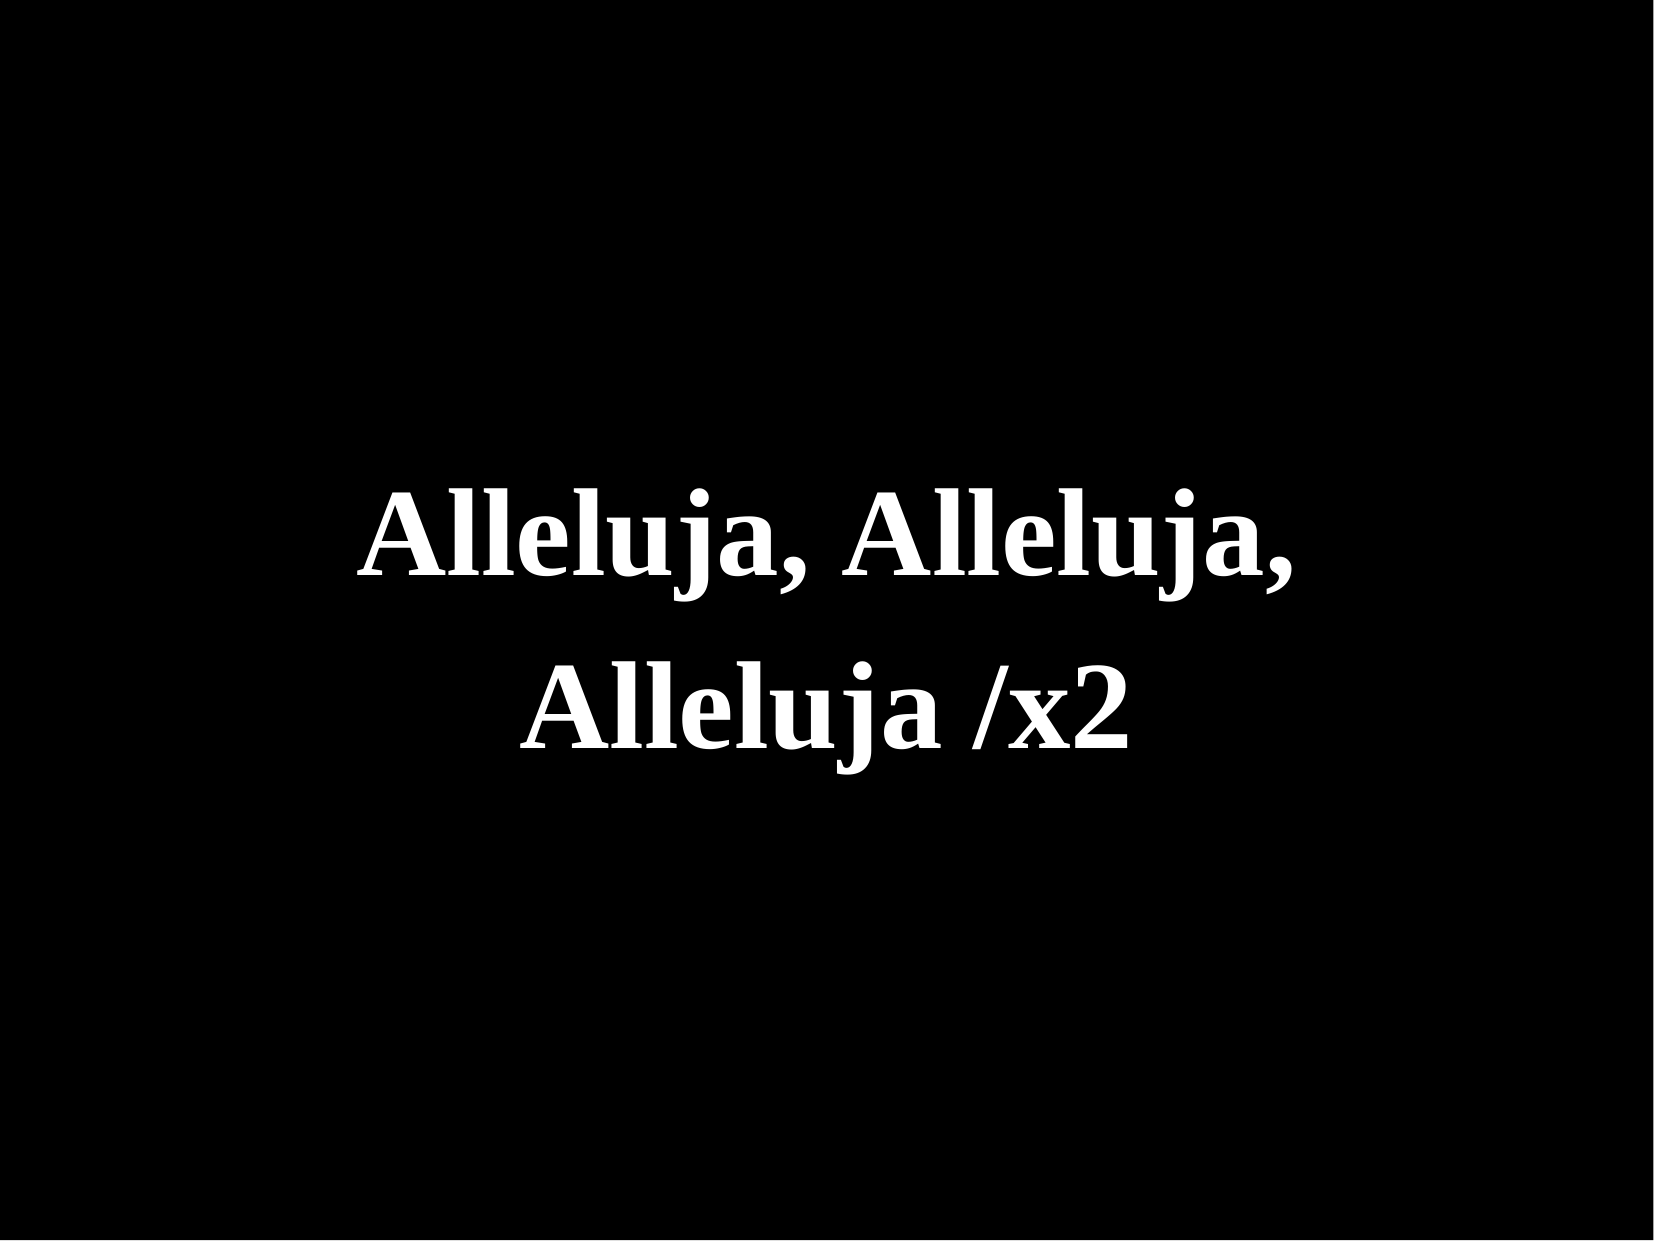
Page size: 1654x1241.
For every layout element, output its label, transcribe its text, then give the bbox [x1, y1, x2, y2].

title Alleluja, Alleluja, ppp Alleluja /x2 [0, 0, 1654, 1241]
